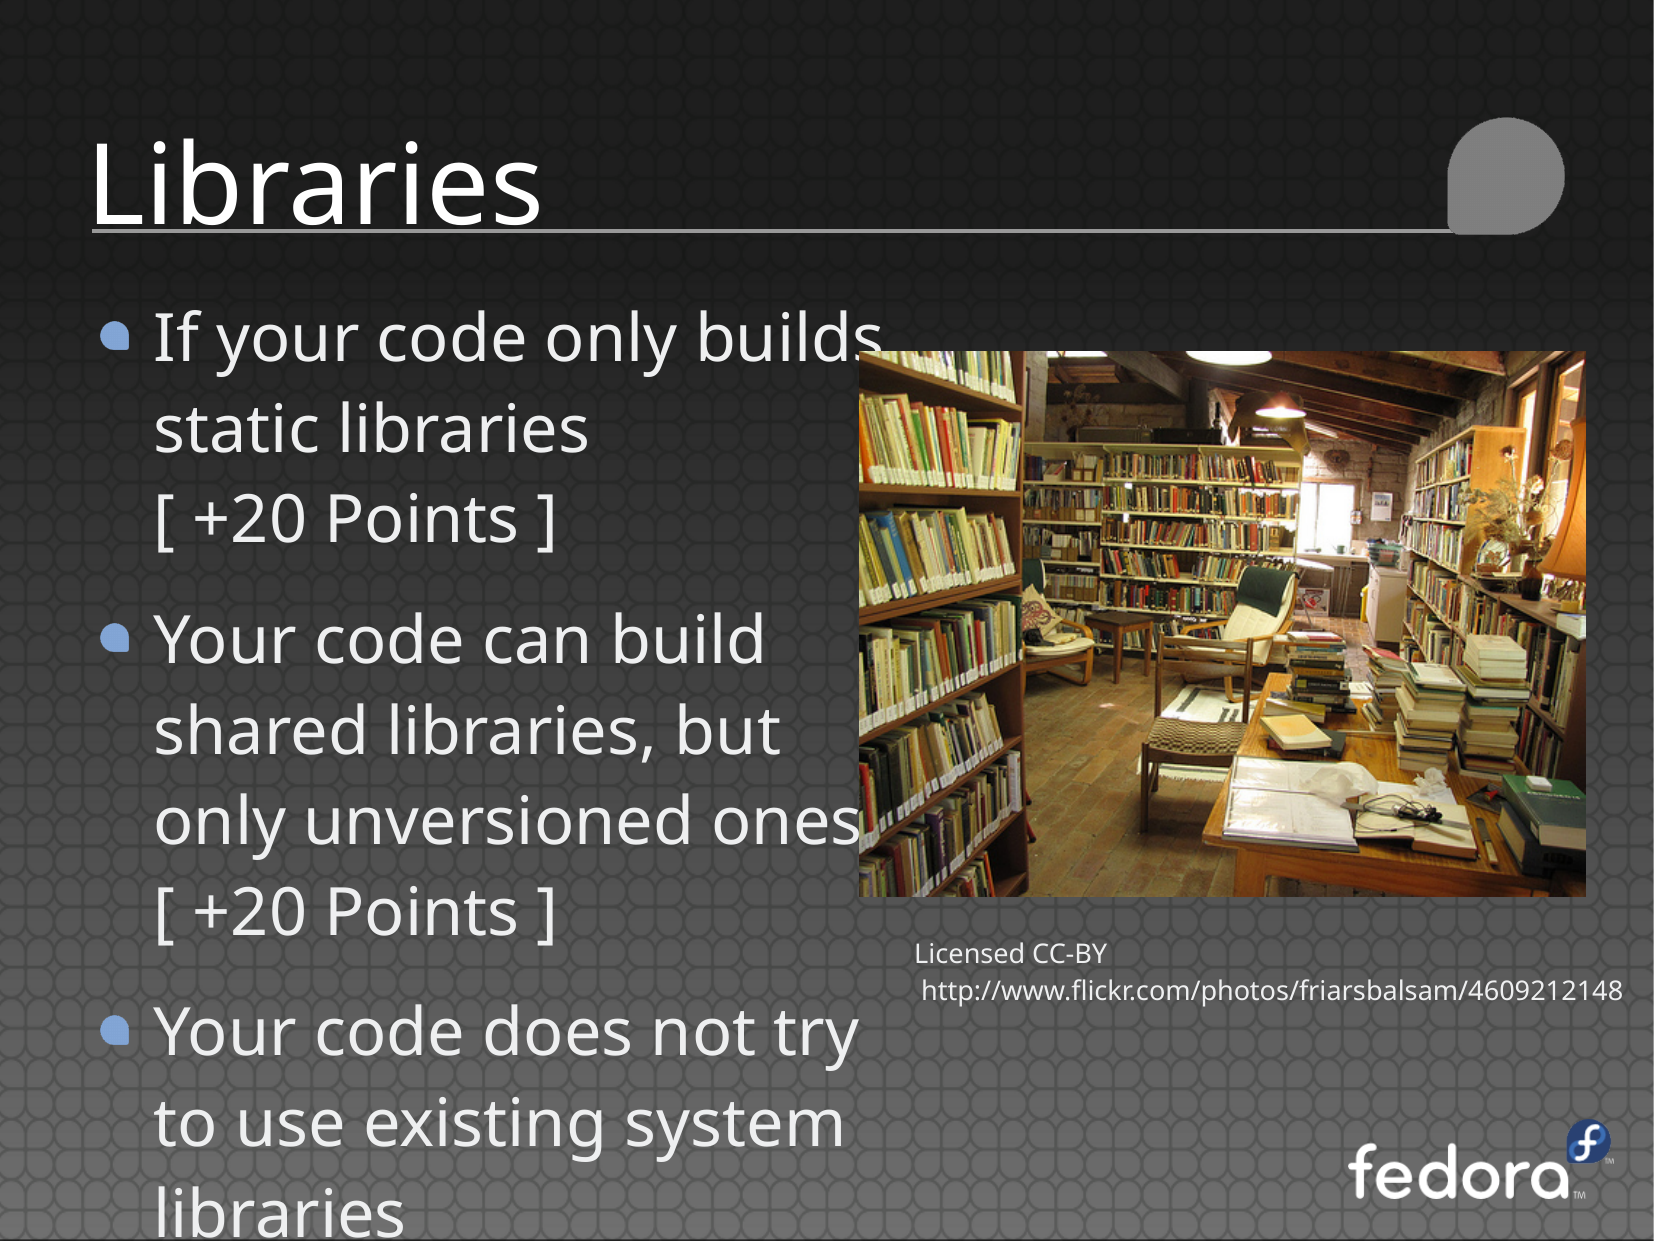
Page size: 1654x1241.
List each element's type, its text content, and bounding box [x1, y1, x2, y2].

list If your code only builds static libraries [ +20 Points ] Your code can build shared libraries, but only unversioned ones [ +20 Points ] Your code does not try to use existing system libraries [ +20 Points ] [82, 290, 889, 1205]
title Libraries [86, 112, 1576, 249]
picture [0, 0, 1654, 1241]
text_box Licensed CC-BY http://www.flickr.com/photos/friarsbalsam/4609212148 [911, 927, 1627, 1005]
